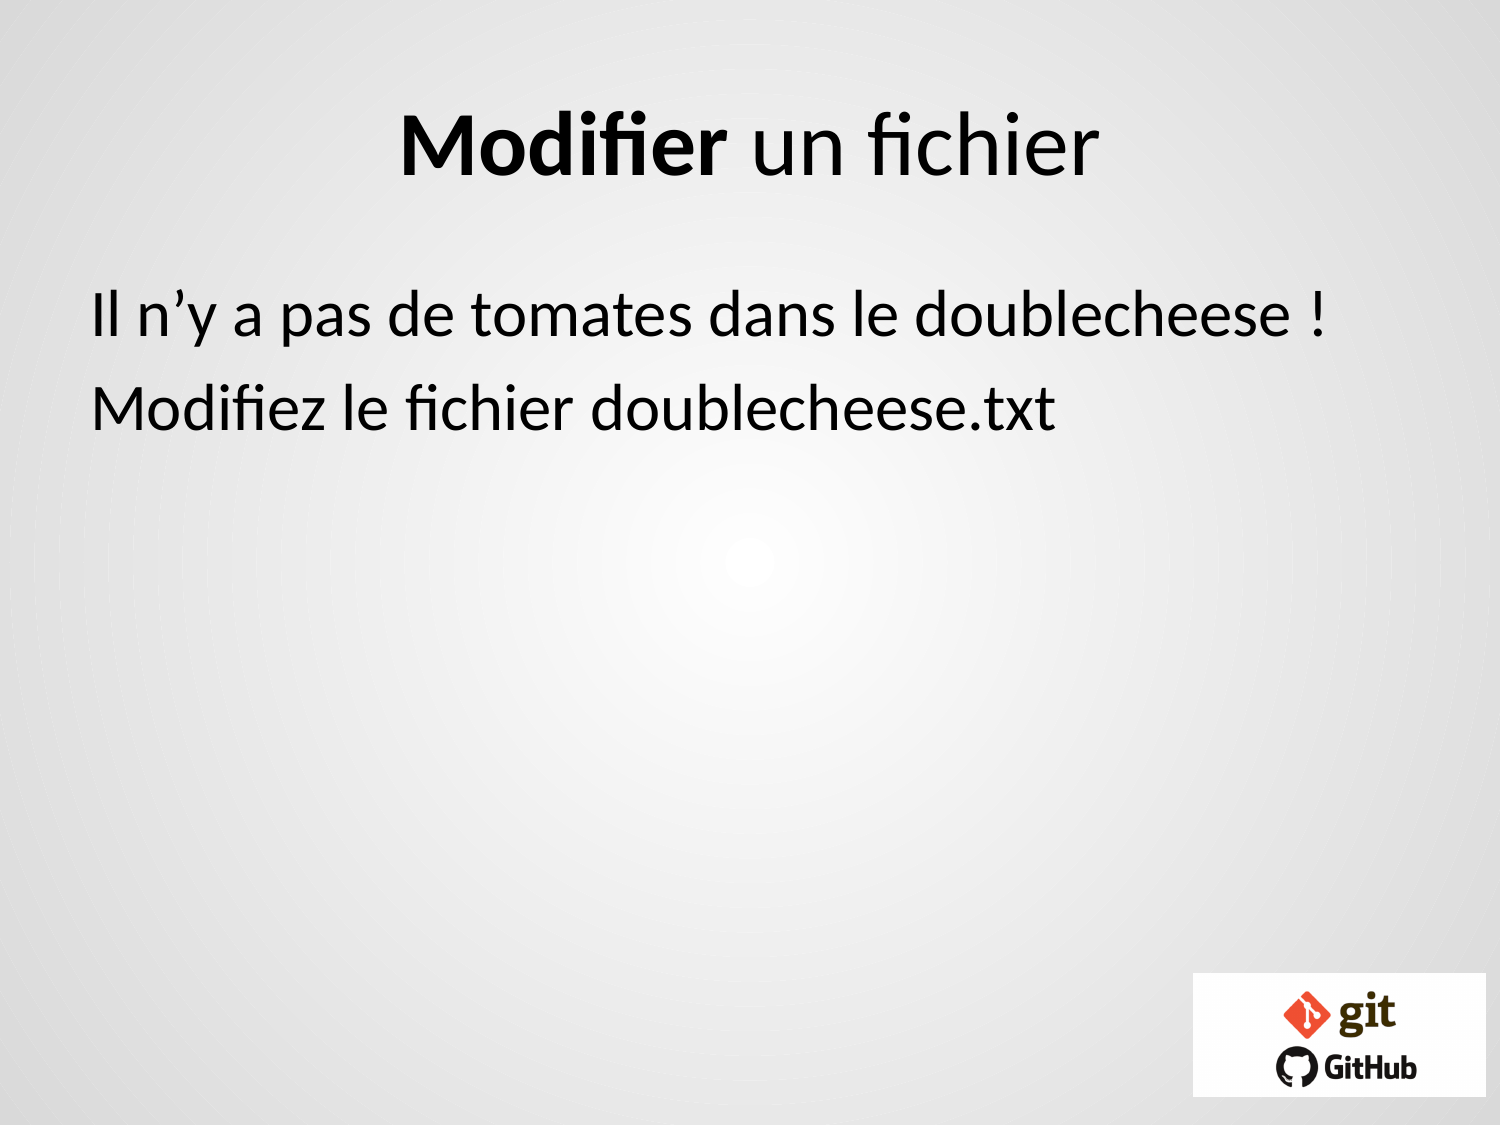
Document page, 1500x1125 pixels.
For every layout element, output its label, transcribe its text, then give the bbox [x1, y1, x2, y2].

title Modifier un fichier [75, 45, 1425, 233]
list Il n’y a pas de tomates dans le doublecheese ! Modifiez le fichier doublecheese.txt [75, 262, 1425, 562]
picture [1193, 973, 1486, 1097]
